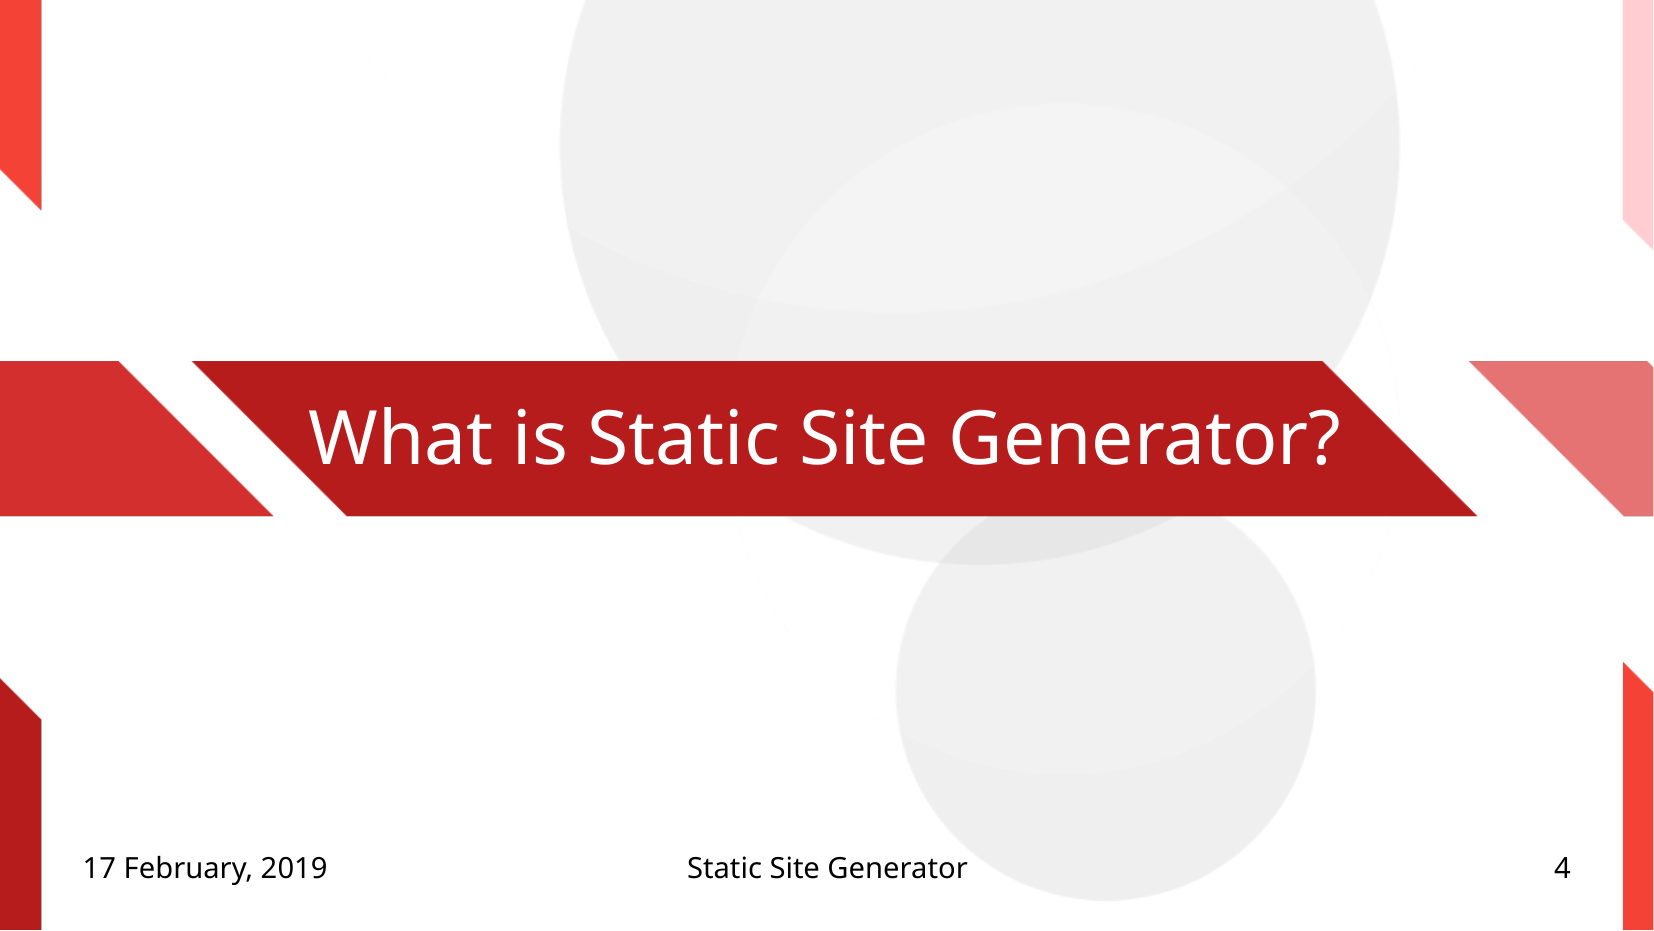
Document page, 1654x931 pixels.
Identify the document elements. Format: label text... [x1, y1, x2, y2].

picture [0, 0, 1654, 930]
title What is Static Site Generator? [82, 360, 1568, 511]
